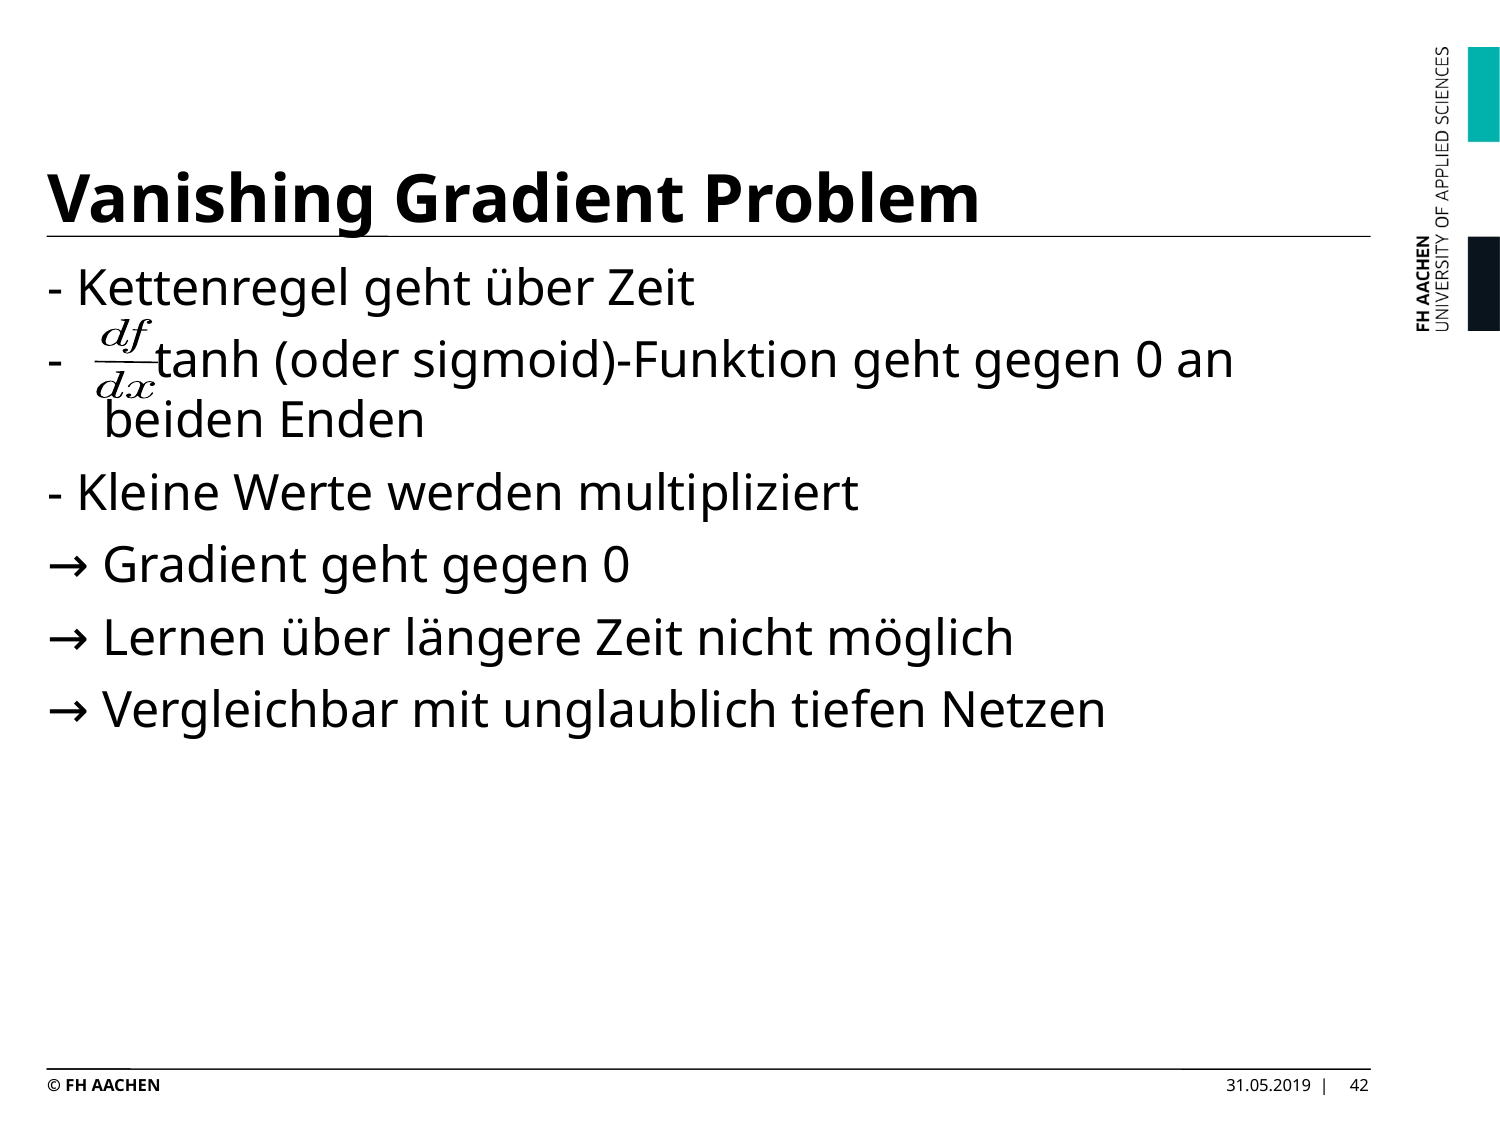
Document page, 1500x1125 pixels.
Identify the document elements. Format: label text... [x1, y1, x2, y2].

text_box [94, 318, 159, 399]
title Vanishing Gradient Problem [47, 153, 1371, 237]
picture [1404, 47, 1500, 331]
list - Kettenregel geht über Zeit - tanh (oder sigmoid)-Funktion geht gegen 0 an beiden Enden - Kleine Werte werden multipliziert → Gradient geht gegen 0 → Lernen über längere Zeit nicht möglich → Vergleichbar mit unglaublich tiefen Netzen [47, 255, 1371, 1047]
